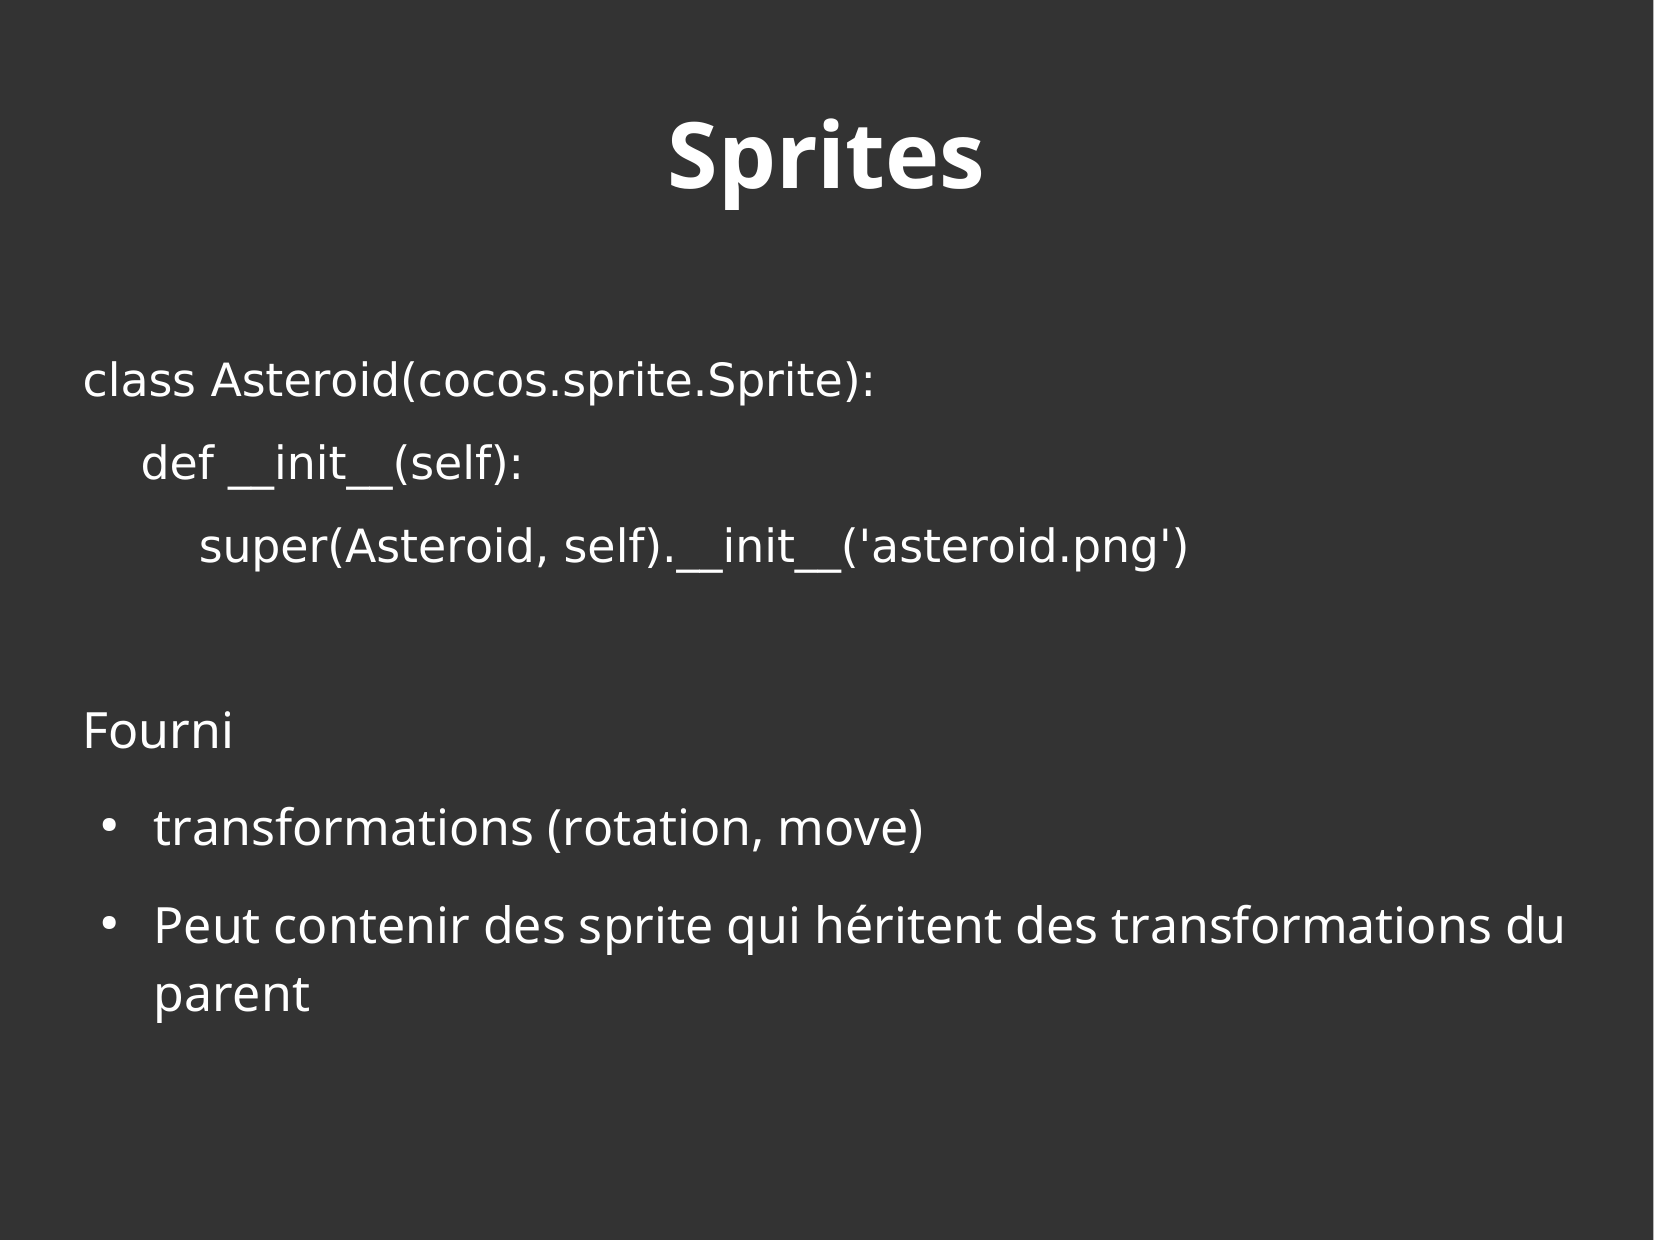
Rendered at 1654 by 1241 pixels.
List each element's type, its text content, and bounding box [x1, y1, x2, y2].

list class Asteroid(cocos.sprite.Sprite): def __init__(self): super(Asteroid, self).__init__('asteroid.png') Fourni transformations (rotation, move) Peut contenir des sprite qui héritent des transformations du parent [82, 354, 1571, 1173]
title Sprites [82, 49, 1571, 257]
